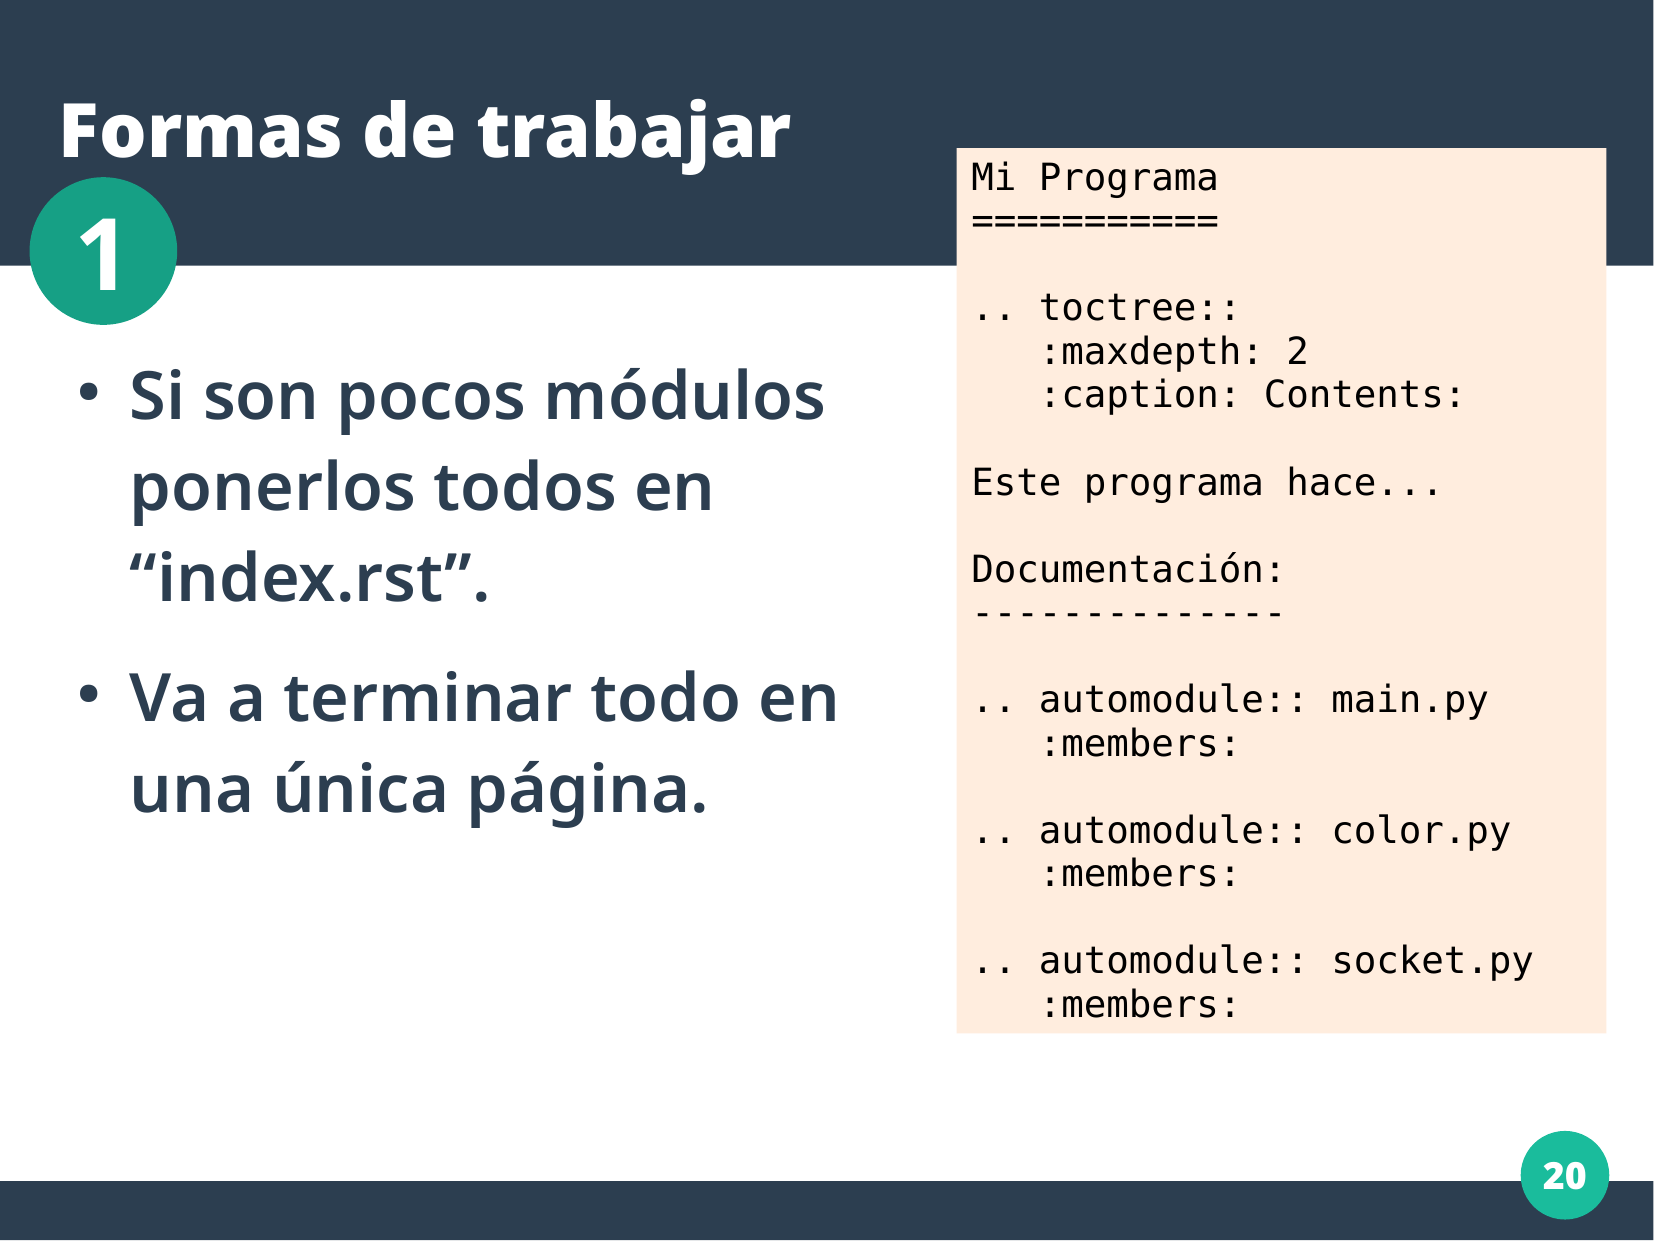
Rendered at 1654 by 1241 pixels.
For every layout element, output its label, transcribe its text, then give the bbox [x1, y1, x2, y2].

text_box Mi Programa =========== .. toctree:: :maxdepth: 2 :caption: Contents: Este programa hace... Documentación: -------------- .. automodule:: main.py :members: .. automodule:: color.py :members: .. automodule:: socket.py :members: [956, 148, 1607, 1034]
list Si son pocos módulos ponerlos todos en “index.rst”. Va a terminar todo en una única página. [59, 348, 916, 987]
title Formas de trabajar [59, 49, 1595, 207]
text_box 1 [29, 177, 178, 325]
